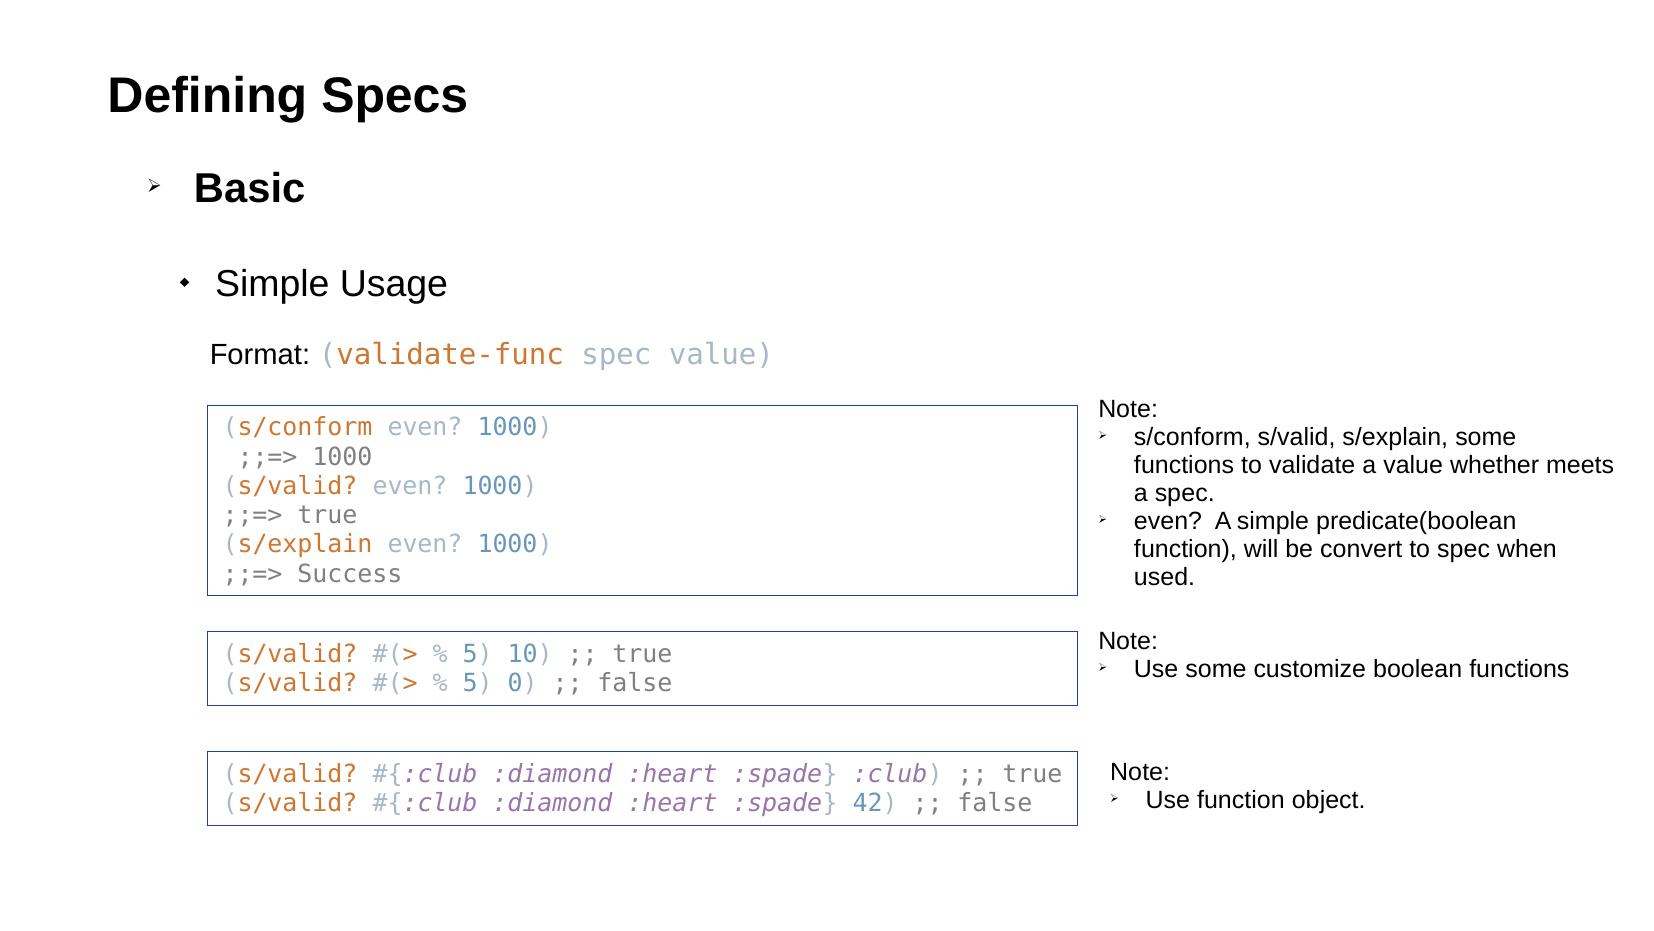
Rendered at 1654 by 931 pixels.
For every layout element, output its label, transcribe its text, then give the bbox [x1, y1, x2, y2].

text_box Simple Usage [165, 255, 1126, 312]
text_box Defining Specs [92, 60, 858, 131]
text_box Basic [132, 157, 733, 220]
text_box Note: Use some customize boolean functions [1083, 618, 1594, 723]
text_box Format: (validate-func spec value) [195, 330, 1156, 380]
text_box (s/valid? #{:club :diamond :heart :spade} :club) ;; true (s/valid? #{:club :diamond :heart :spade} 42) ;; false [207, 751, 1078, 826]
text_box Note: Use function object. [1095, 750, 1606, 854]
text_box (s/conform even? 1000) ;;=> 1000 (s/valid? even? 1000) ;;=> true (s/explain even? 1000) ;;=> Success [207, 405, 1078, 596]
text_box (s/valid? #(> % 5) 10) ;; true (s/valid? #(> % 5) 0) ;; false [207, 631, 1078, 706]
text_box Note: s/conform, s/valid, s/explain, some functions to validate a value whether meets a spec. even? A simple predicate(boolean function), will be convert to spec when used. [1083, 387, 1636, 627]
